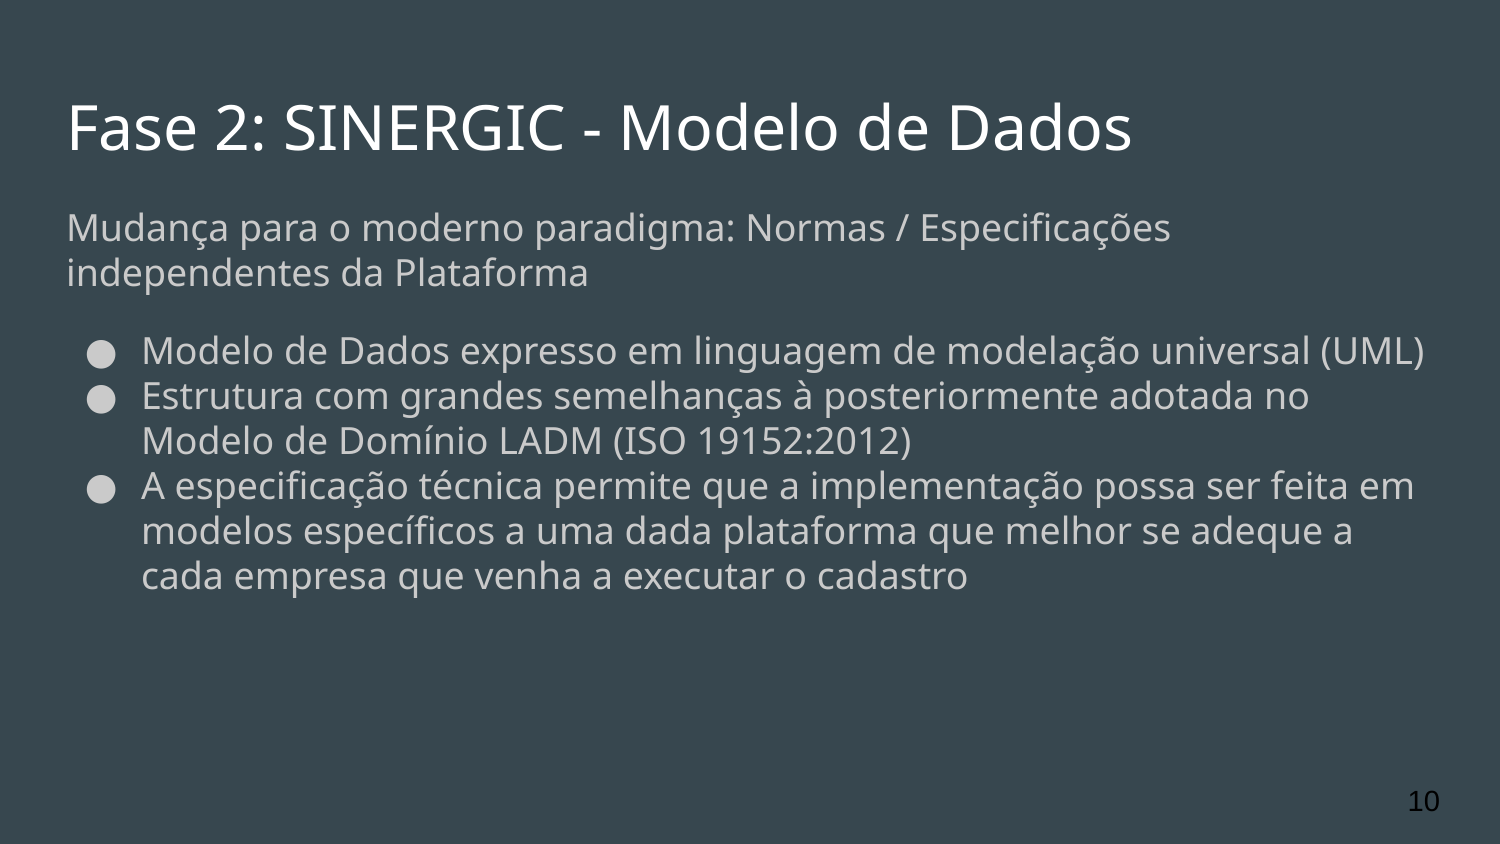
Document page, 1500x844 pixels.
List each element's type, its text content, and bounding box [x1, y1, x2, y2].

list Mudança para o moderno paradigma: Normas / Especificações independentes da Plataforma Modelo de Dados expresso em linguagem de modelação universal (UML) Estrutura com grandes semelhanças à posteriormente adotada no Modelo de Domínio LADM (ISO 19152:2012) A especificação técnica permite que a implementação possa ser feita em modelos específicos a uma dada plataforma que melhor se adeque a cada empresa que venha a executar o cadastro [51, 189, 1449, 750]
slide_number <number> [1392, 767, 1483, 833]
title Fase 2: SINERGIC - Modelo de Dados [51, 72, 1449, 167]
